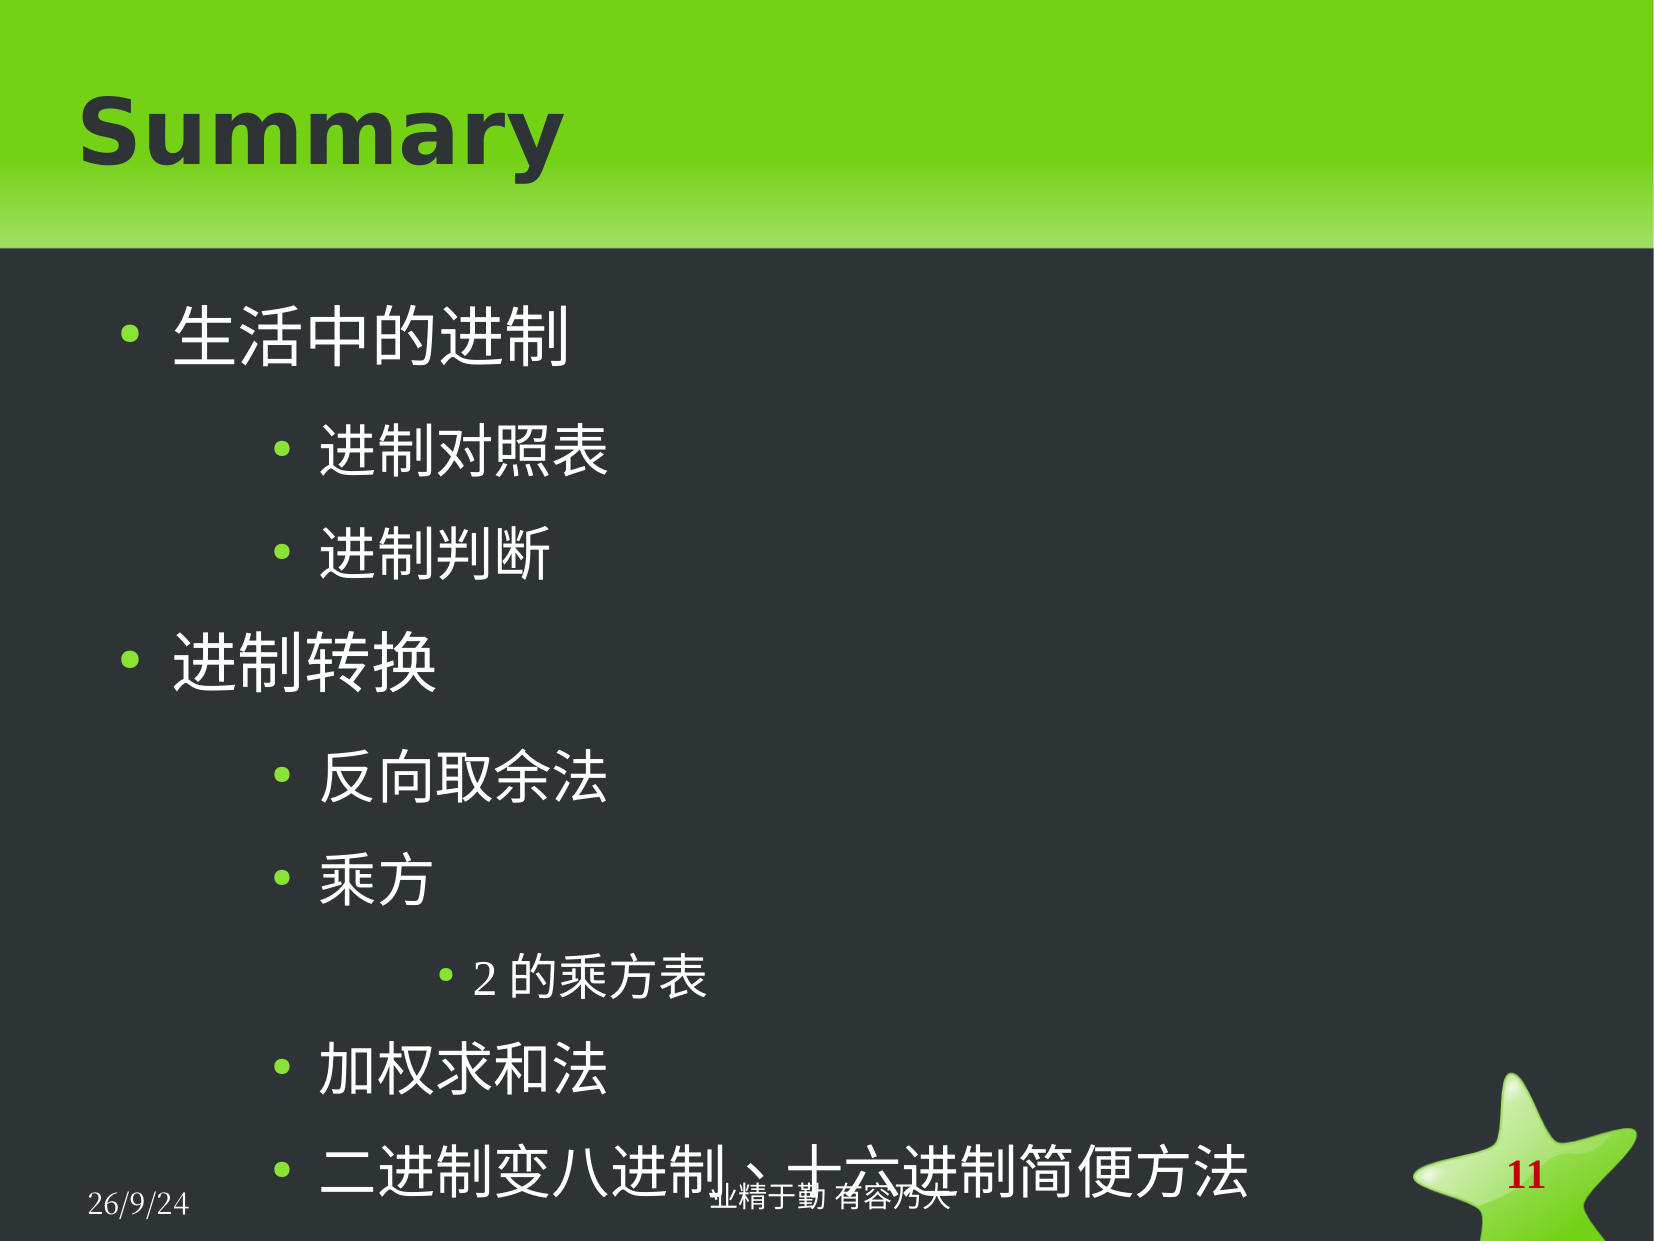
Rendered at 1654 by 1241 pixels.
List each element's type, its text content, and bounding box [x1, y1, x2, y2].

picture [0, 0, 1654, 1241]
title Summary [76, 29, 1565, 237]
list 生活中的进制 进制对照表 进制判断 进制转换 反向取余法 乘方 2的乘方表 加权求和法 二进制变八进制、十六进制简便方法 [82, 290, 1571, 1109]
